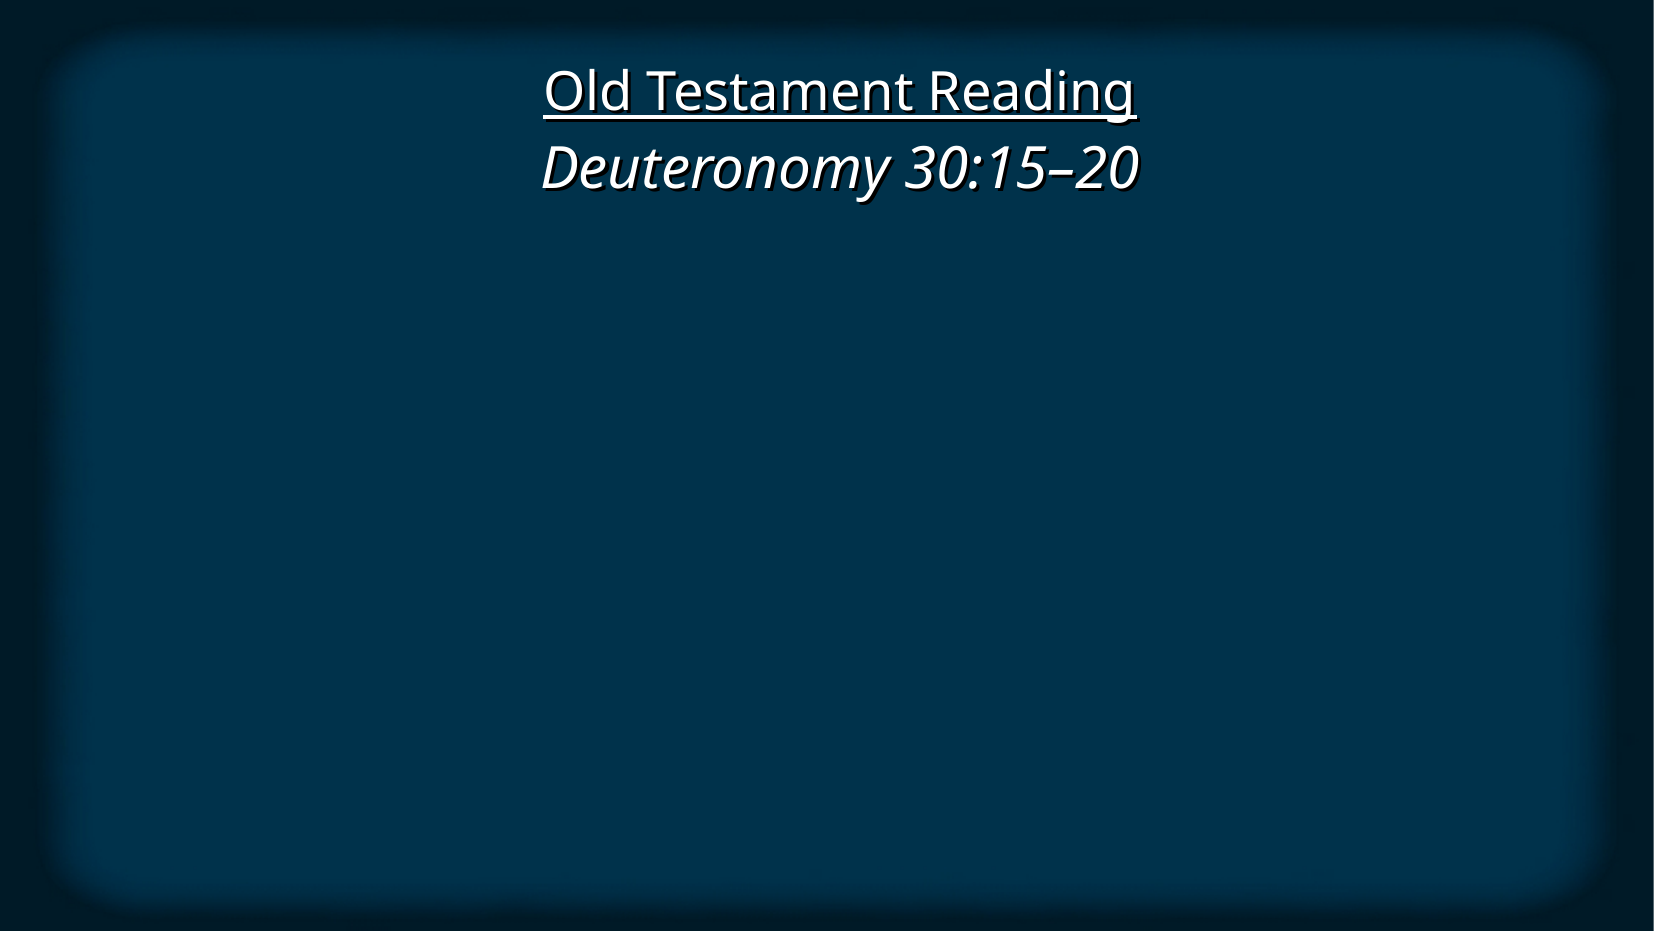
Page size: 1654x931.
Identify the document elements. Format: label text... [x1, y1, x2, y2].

picture [0, 0, 1654, 931]
text_box Old Testament Reading Deuteronomy 30:15–20 [120, 45, 1561, 209]
